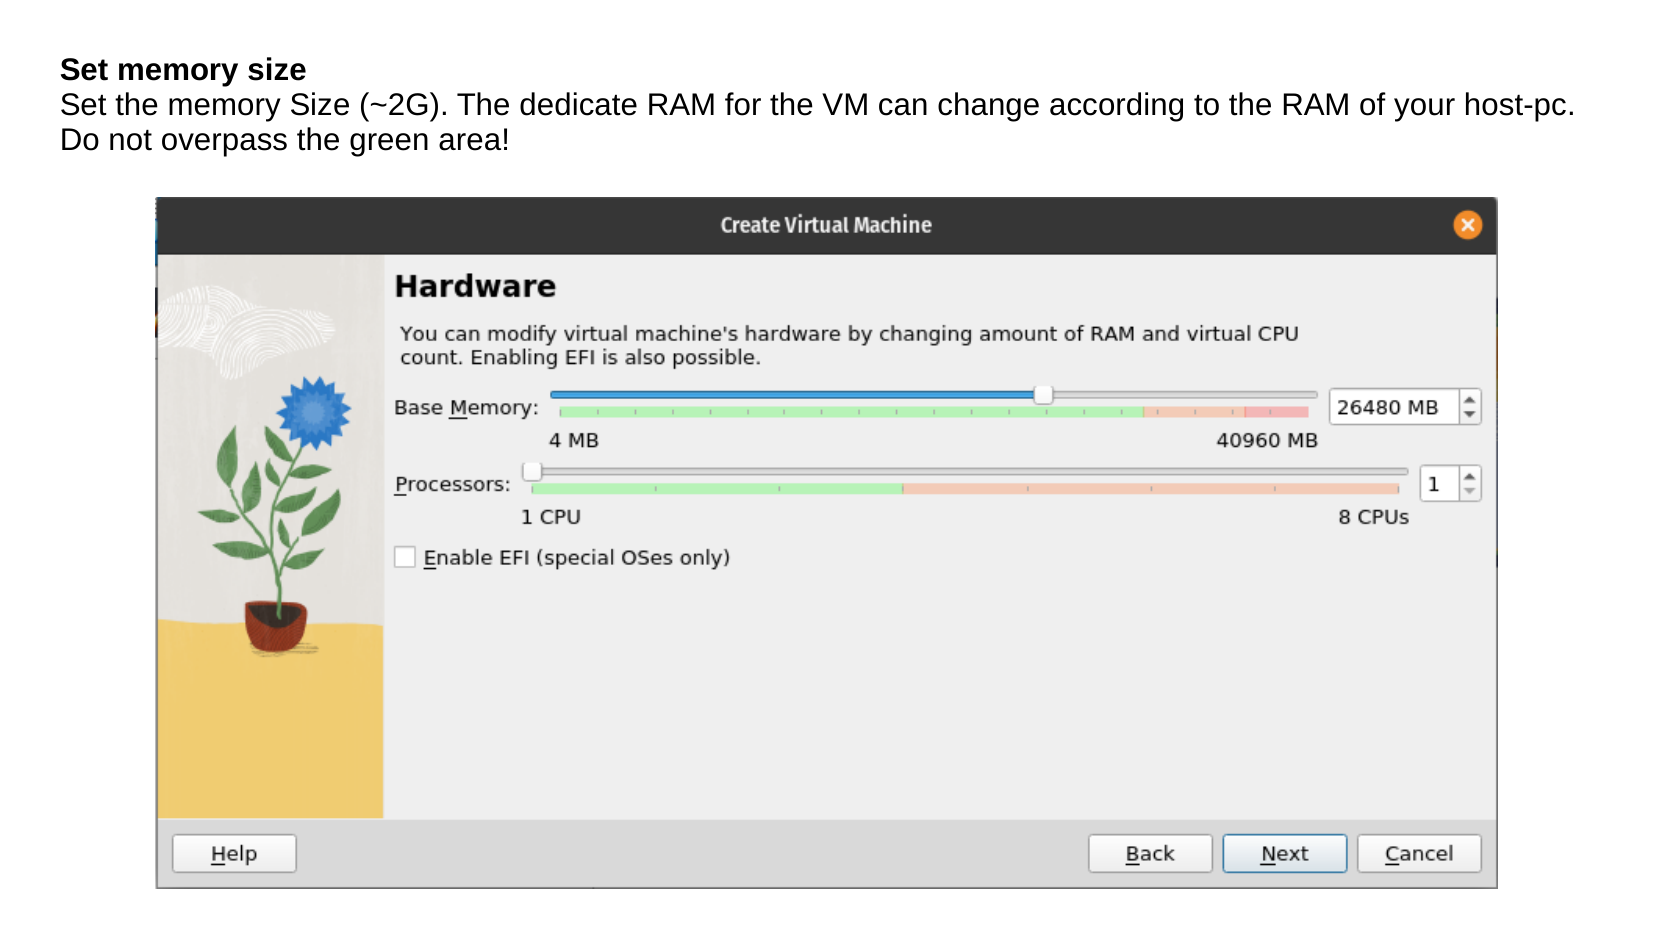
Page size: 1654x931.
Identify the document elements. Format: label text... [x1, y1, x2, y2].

text_box Set memory size Set the memory Size (~2G). The dedicate RAM for the VM can change according to the RAM of your host-pc. Do not overpass the green area! [45, 45, 1606, 164]
picture [155, 197, 1498, 889]
